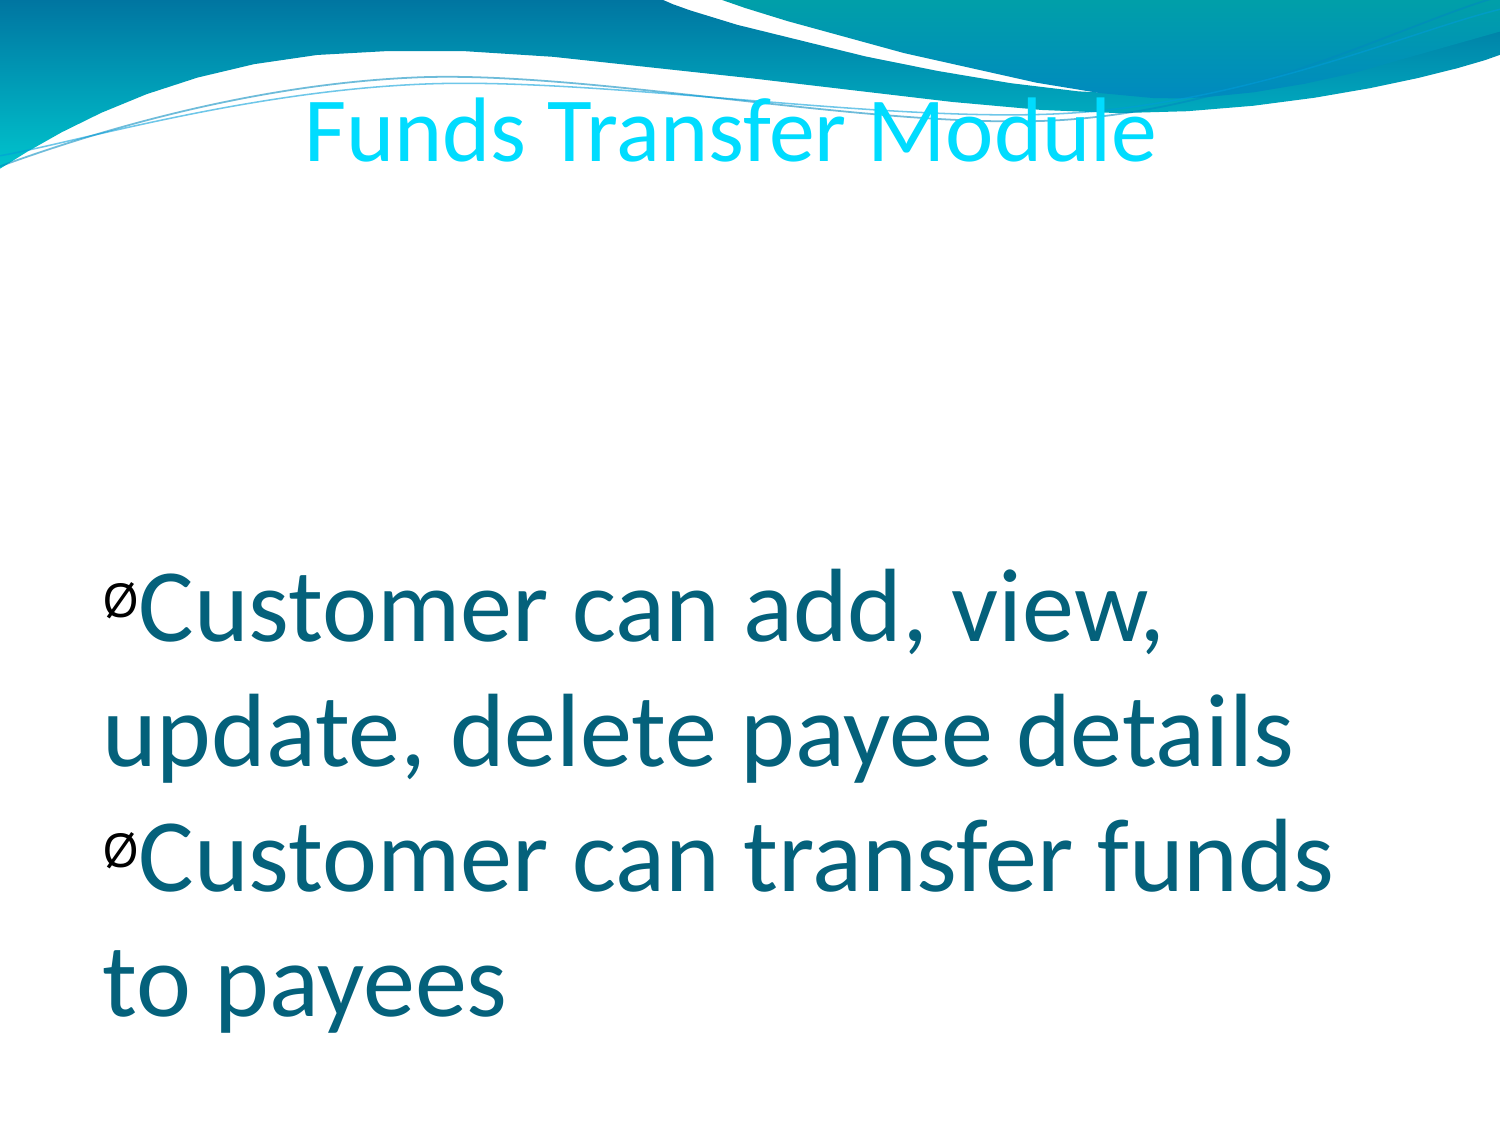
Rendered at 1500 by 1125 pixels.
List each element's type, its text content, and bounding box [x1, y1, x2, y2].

title Funds Transfer Module [87, 62, 1376, 325]
subtitle Customer can add, view, update, delete payee details Customer can transfer funds to payees [87, 529, 1376, 818]
